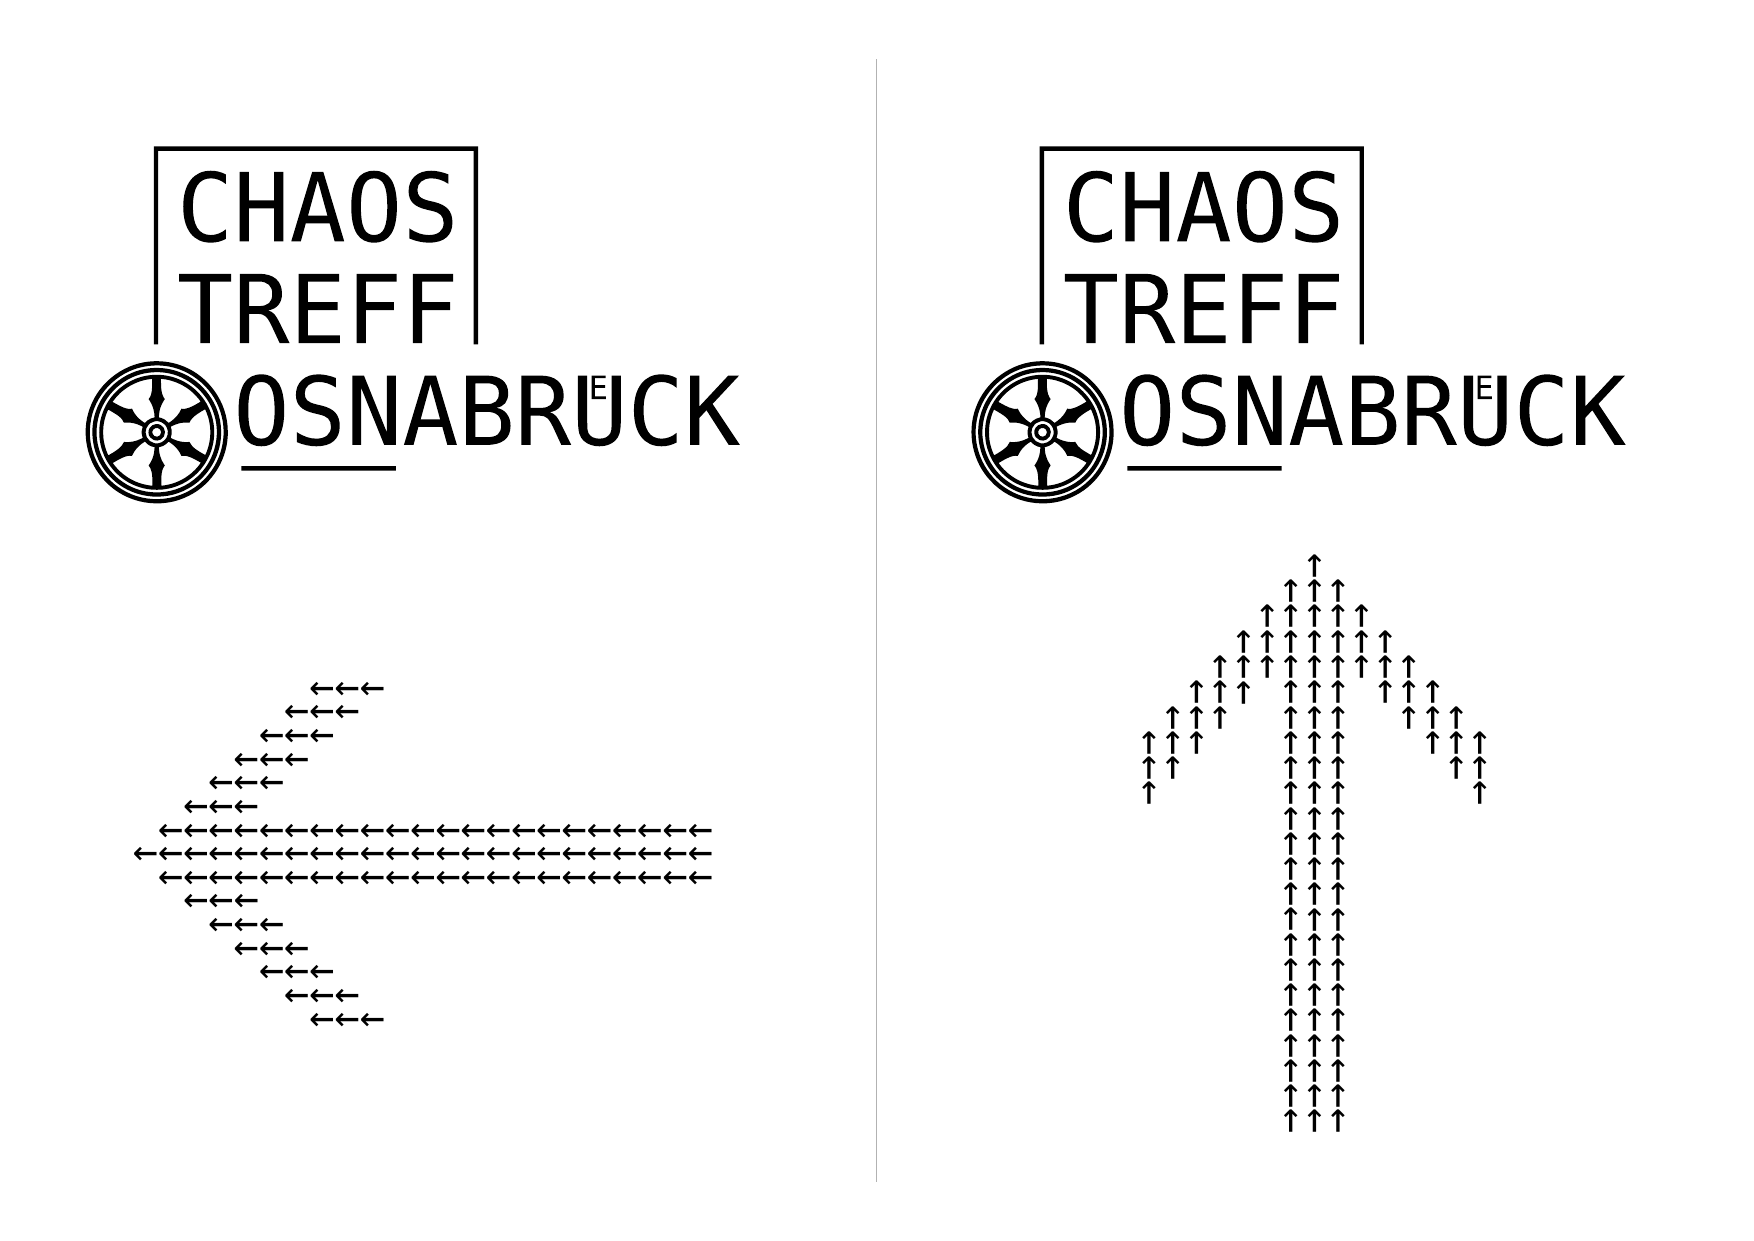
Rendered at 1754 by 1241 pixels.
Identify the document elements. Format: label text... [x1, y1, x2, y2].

text_box ←←← ←←← ←←← ←←← ←←← ←←← ←←←←←←←←←←←←←←←←←←←←←← ←←←←←←←←←←←←←←←←←←←←←←← ←←←←←←←←←←←←←←←←←←←←←← ←←← ←←← ←←← ←←← ←←← ←←← [1120, 538, 1490, 1189]
picture [940, 118, 1654, 532]
text_box ←←← ←←← ←←← ←←← ←←← ←←← ←←←←←←←←←←←←←←←←←←←←←← ←←←←←←←←←←←←←←←←←←←←←←← ←←←←←←←←←←←←←←←←←←←←←← ←←← ←←← ←←← ←←← ←←← ←←← [118, 679, 768, 1049]
picture [54, 118, 768, 532]
